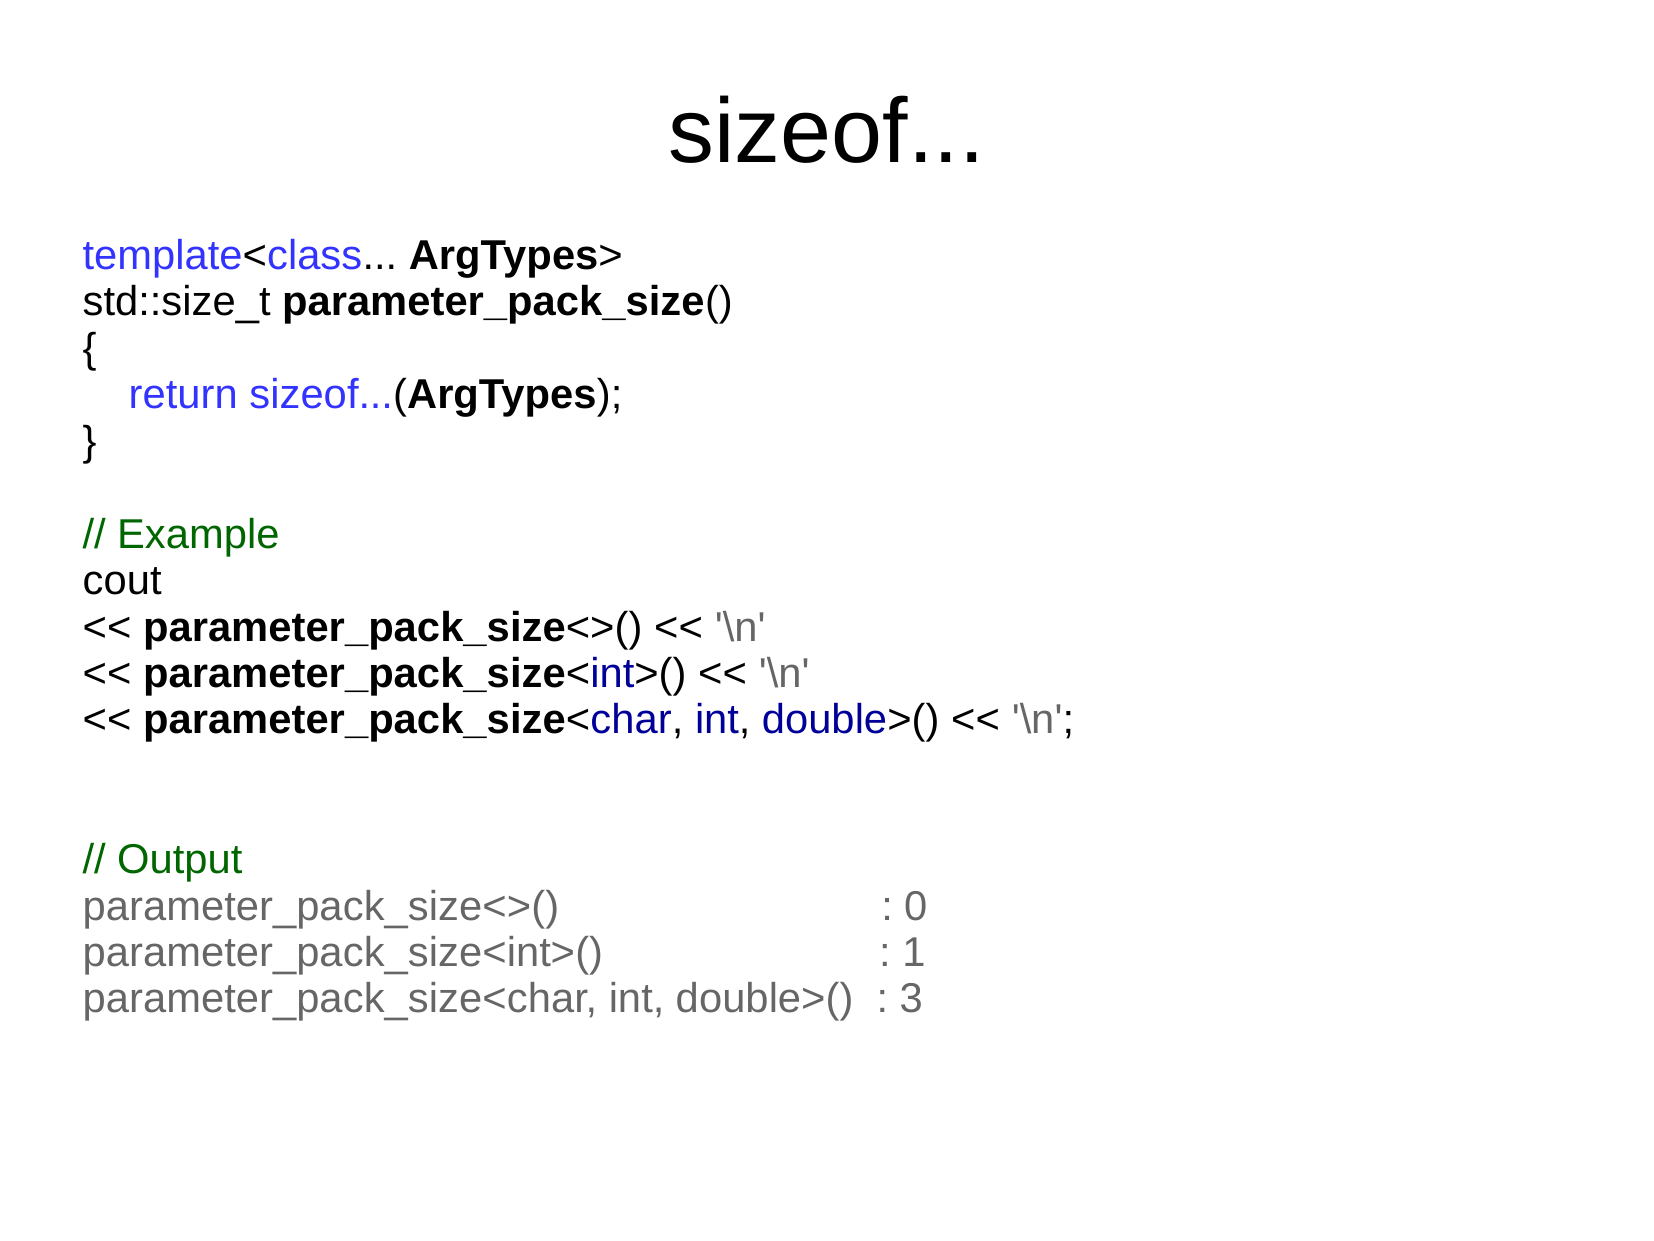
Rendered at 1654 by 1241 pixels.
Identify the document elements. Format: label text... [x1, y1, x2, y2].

subtitle template<class... ArgTypes> std::size_t parameter_pack_size() { return sizeof...(ArgTypes); } // Example cout << parameter_pack_size<>() << '\n' << parameter_pack_size<int>() << '\n' << parameter_pack_size<char, int, double>() << '\n'; // Output parameter_pack_size<>() : 0 parameter_pack_size<int>() : 1 parameter_pack_size<char, int, double>() : 3 [82, 226, 1571, 1073]
title sizeof... [82, 49, 1571, 213]
